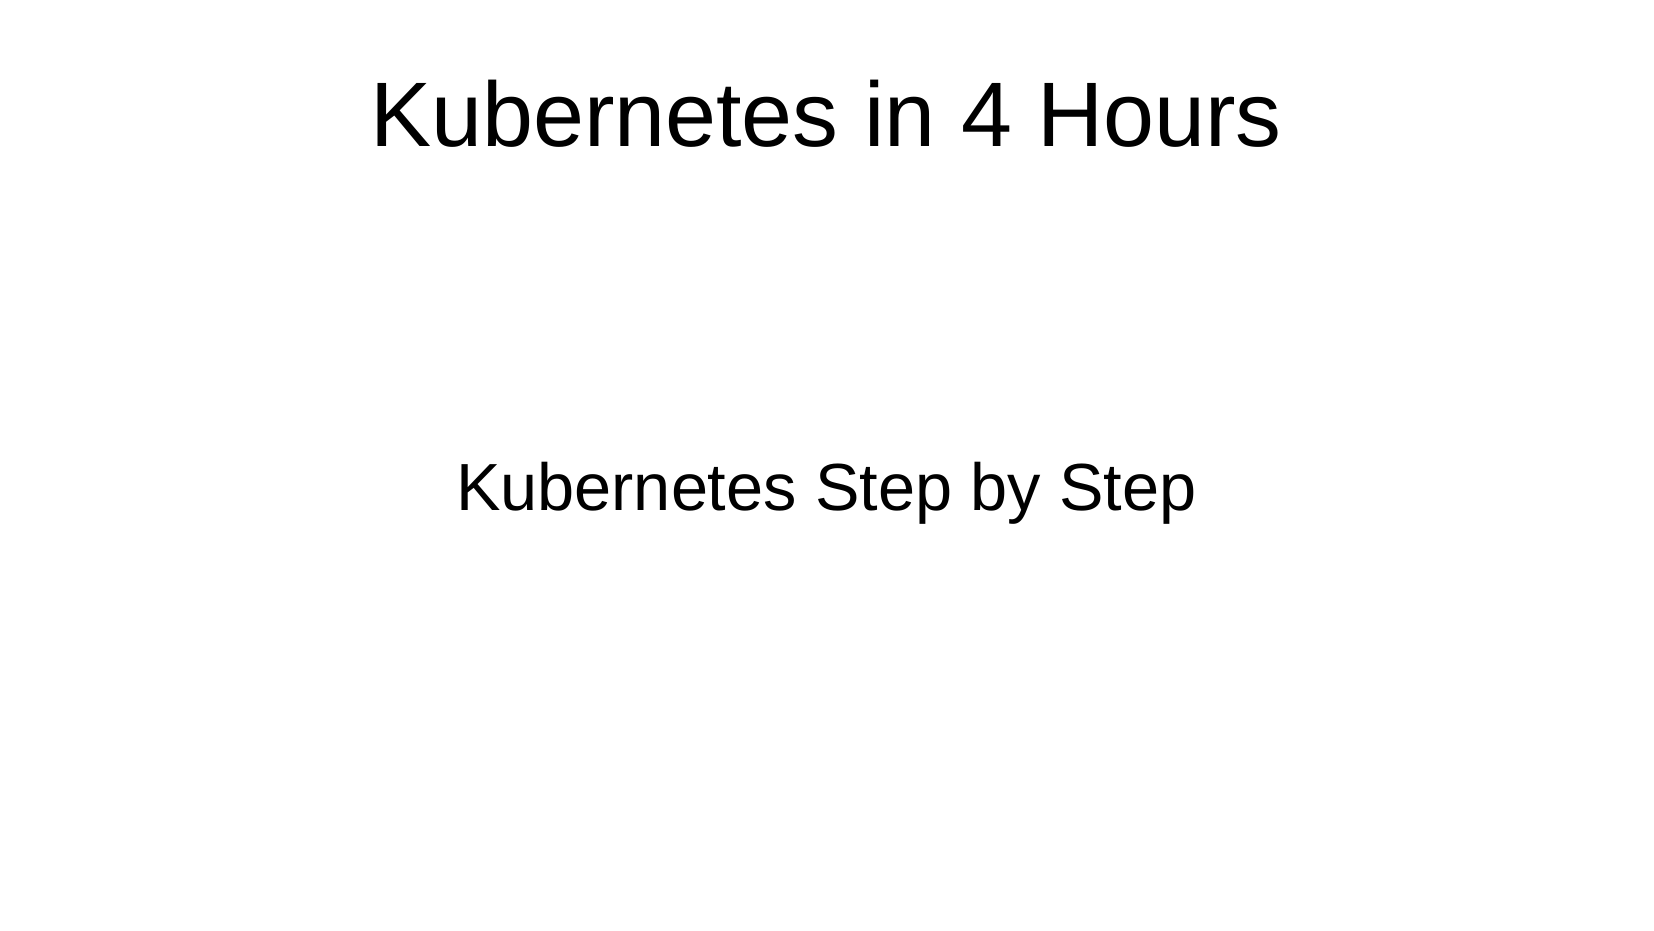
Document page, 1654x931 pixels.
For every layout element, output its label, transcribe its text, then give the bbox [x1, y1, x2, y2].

subtitle Kubernetes Step by Step [82, 217, 1571, 758]
title Kubernetes in 4 Hours [82, 37, 1571, 193]
